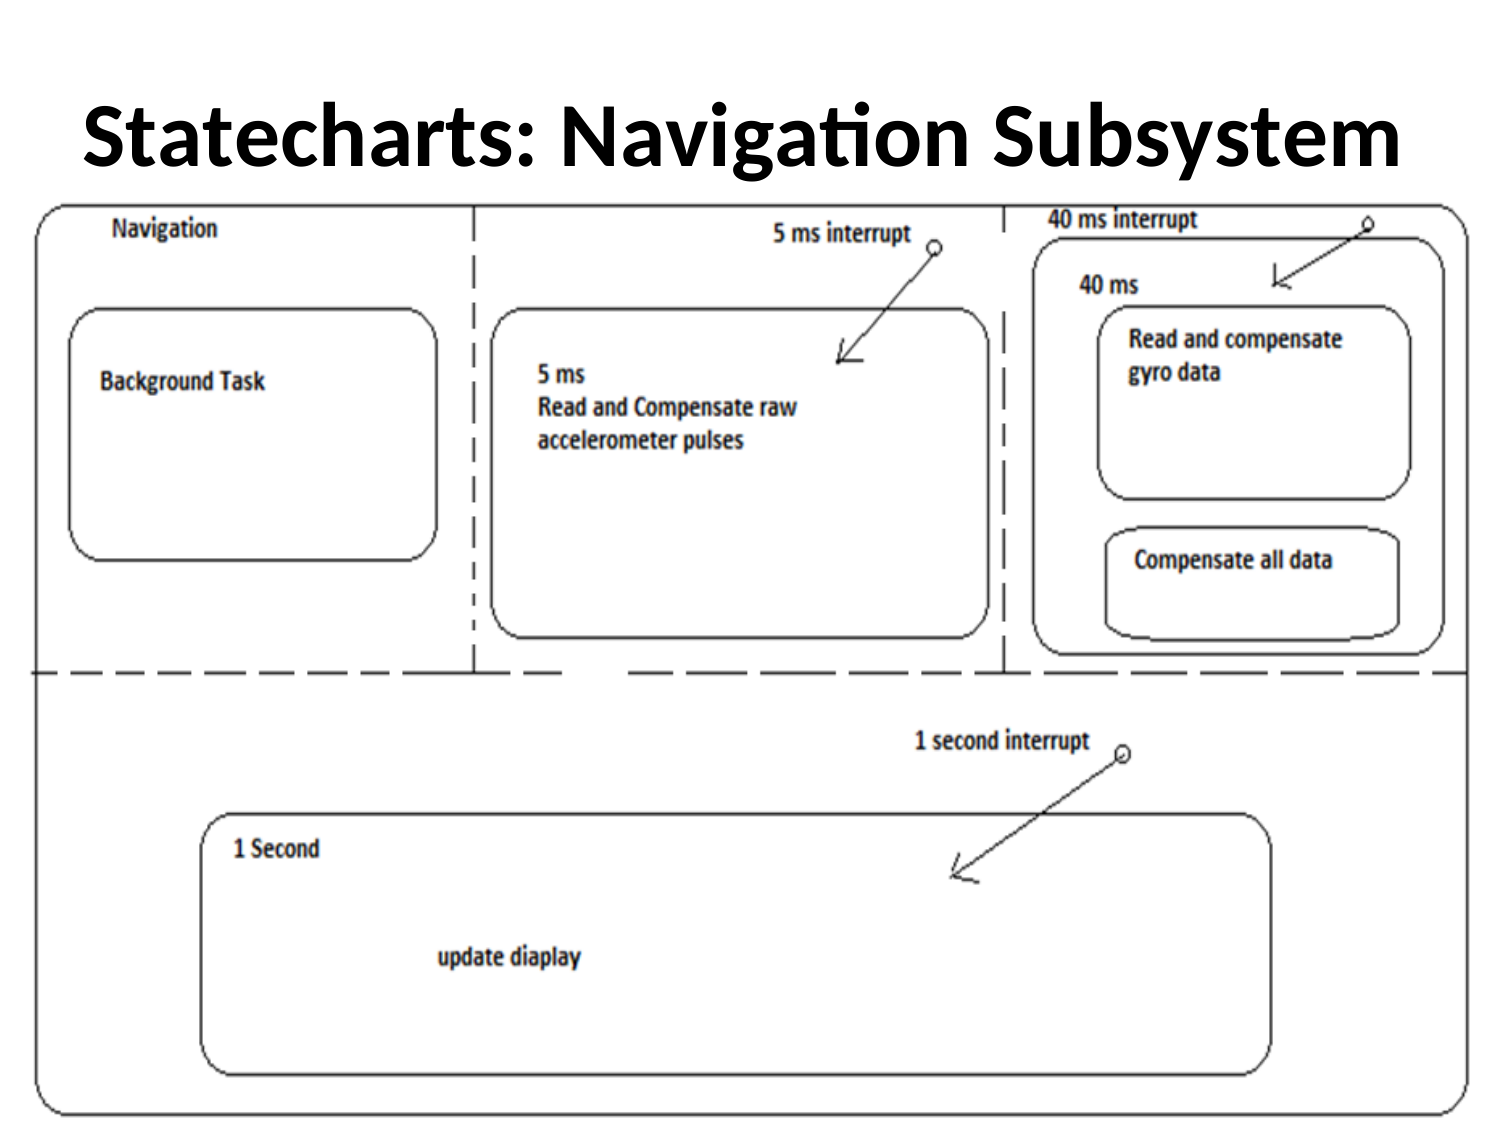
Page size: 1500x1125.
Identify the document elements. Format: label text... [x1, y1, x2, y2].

title Statecharts: Navigation Subsystem [0, 21, 1488, 238]
picture [24, 196, 1476, 1125]
